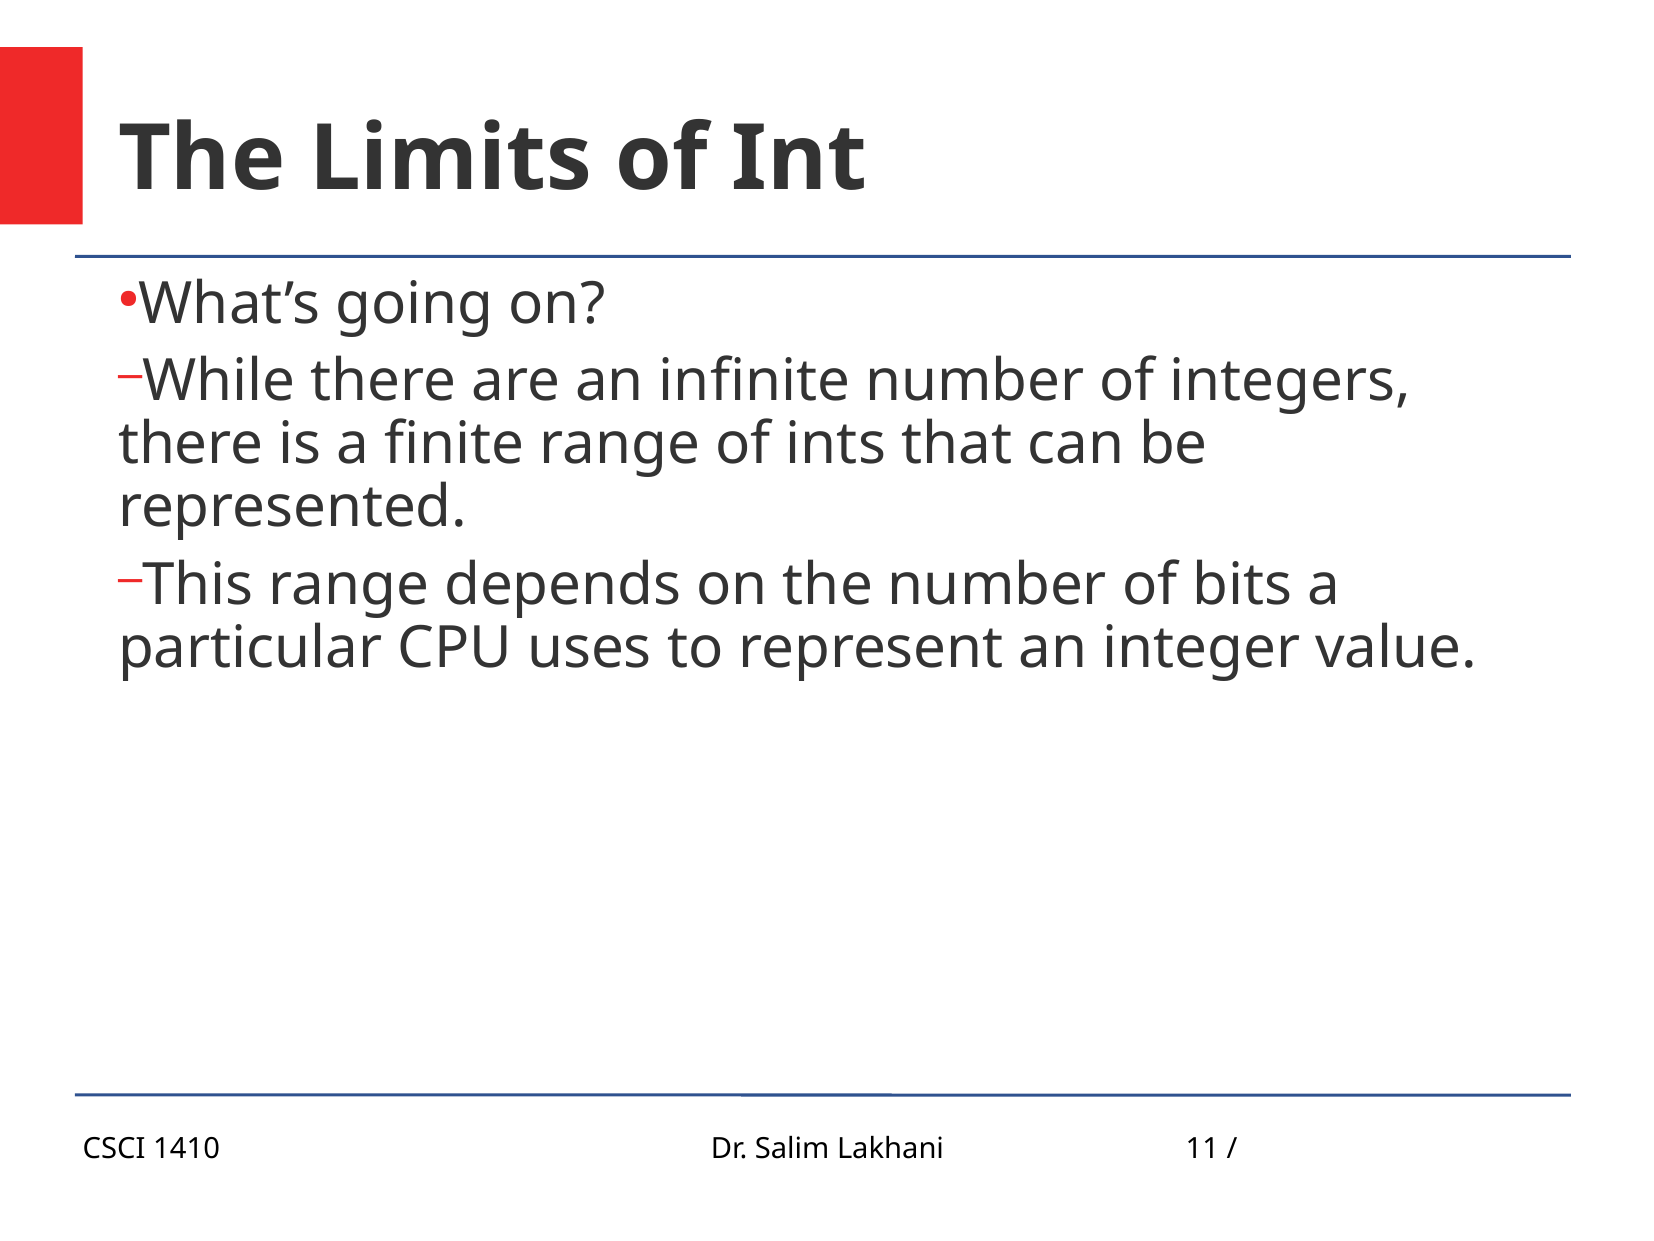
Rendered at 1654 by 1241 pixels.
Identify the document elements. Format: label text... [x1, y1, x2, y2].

title The Limits of Int [118, 49, 1571, 257]
text_box Dr. Salim Lakhani [565, 1129, 1090, 1216]
text_box / [1185, 1129, 1571, 1216]
list What’s going on? While there are an infinite number of integers, there is a finite range of ints that can be represented. This range depends on the number of bits a particular CPU uses to represent an integer value. [118, 265, 1536, 1081]
text_box CSCI 1410 [82, 1129, 468, 1216]
